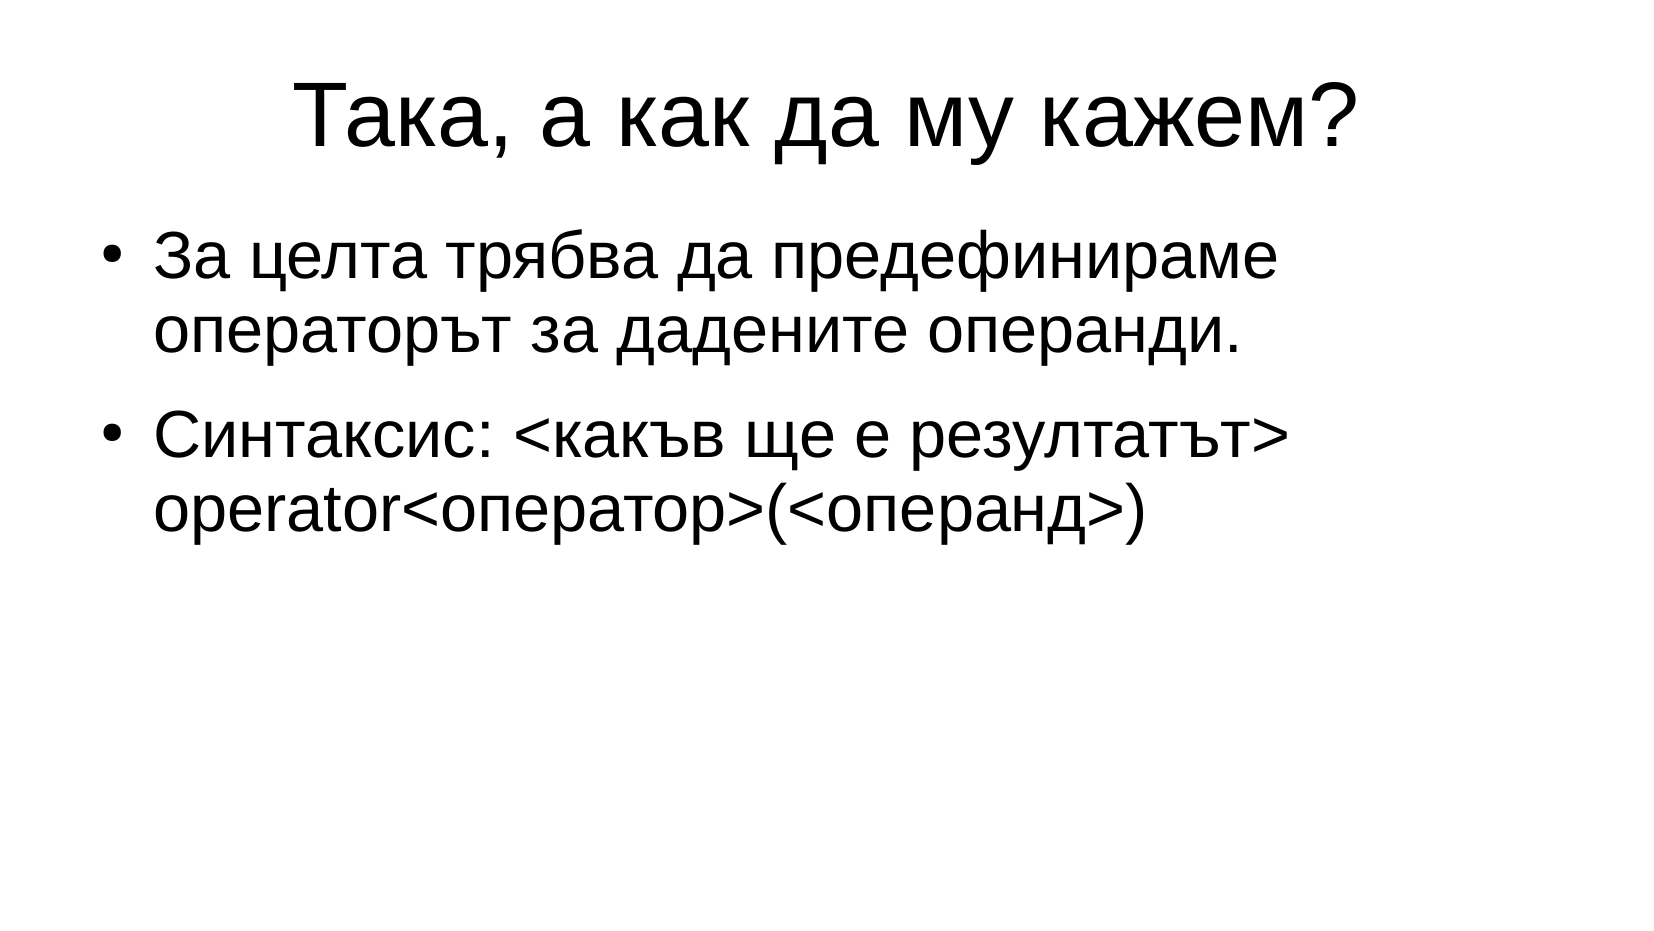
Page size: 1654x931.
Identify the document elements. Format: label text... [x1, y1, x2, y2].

list За целта трябва да предефинираме операторът за дадените операнди. Синтаксис: <какъв ще е резултатът> operator<оператор>(<операнд>) [82, 217, 1571, 758]
title Така, а как да му кажем? [82, 37, 1571, 193]
